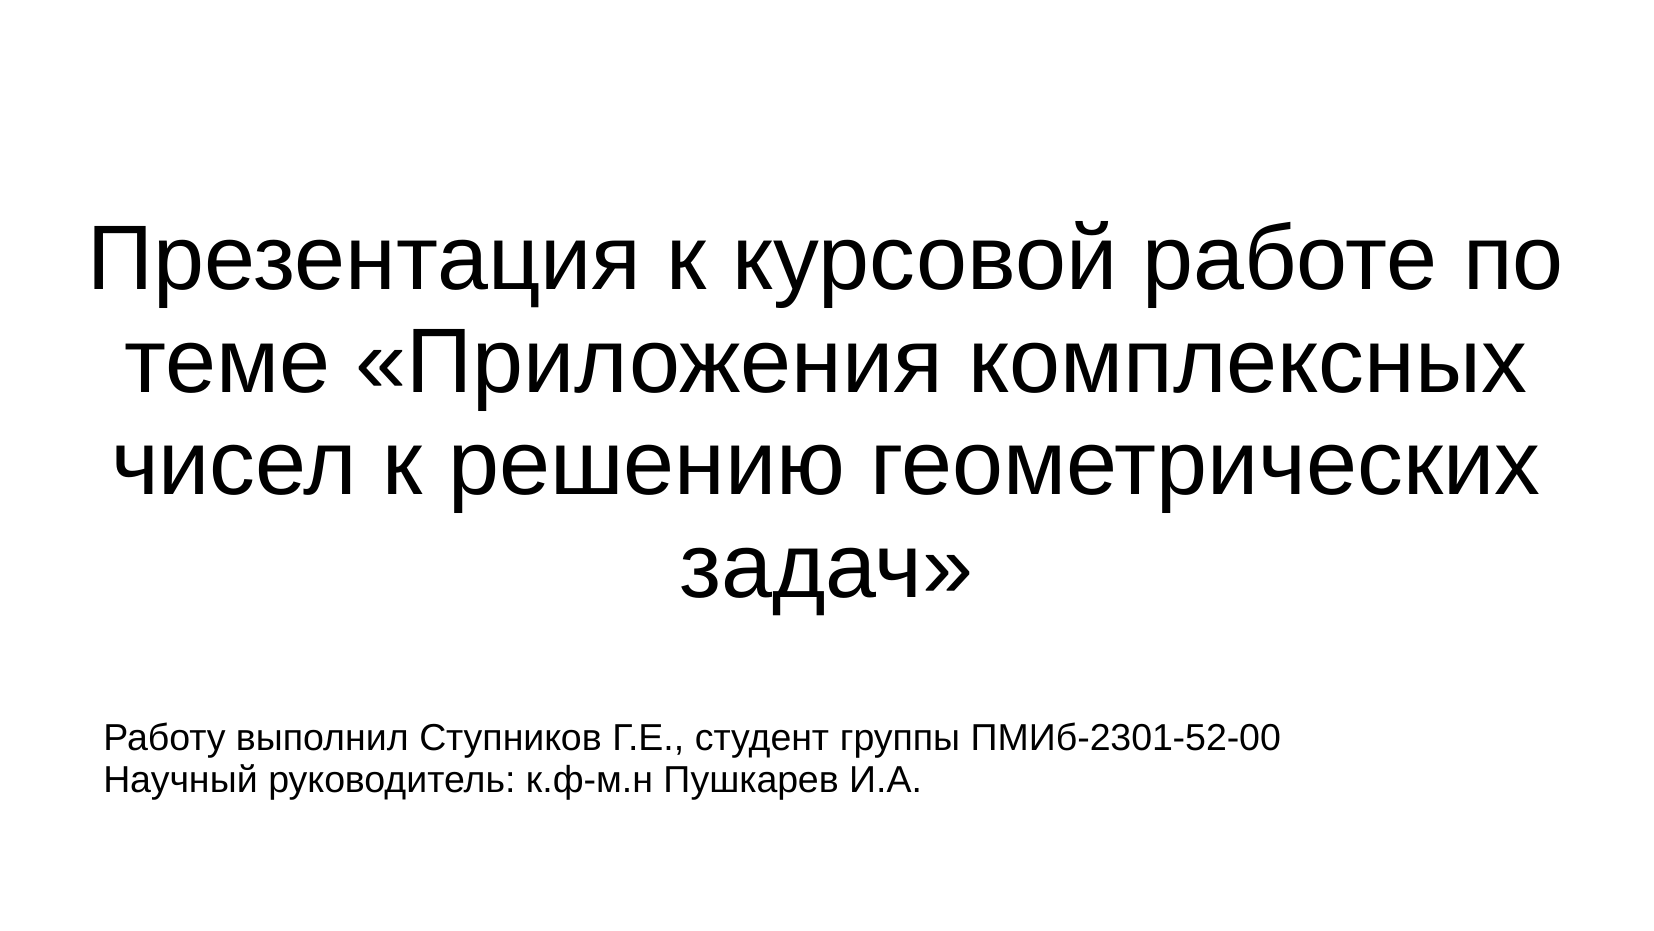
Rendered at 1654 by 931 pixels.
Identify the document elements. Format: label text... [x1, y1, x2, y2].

title Презентация к курсовой работе по теме «Приложения комплексных чисел к решению геометрических задач» [82, 206, 1571, 617]
text_box Работу выполнил Ступников Г.Е., студент группы ПМИб-2301-52-00 Научный руководитель: к.ф-м.н Пушкарев И.А. [88, 708, 1477, 808]
